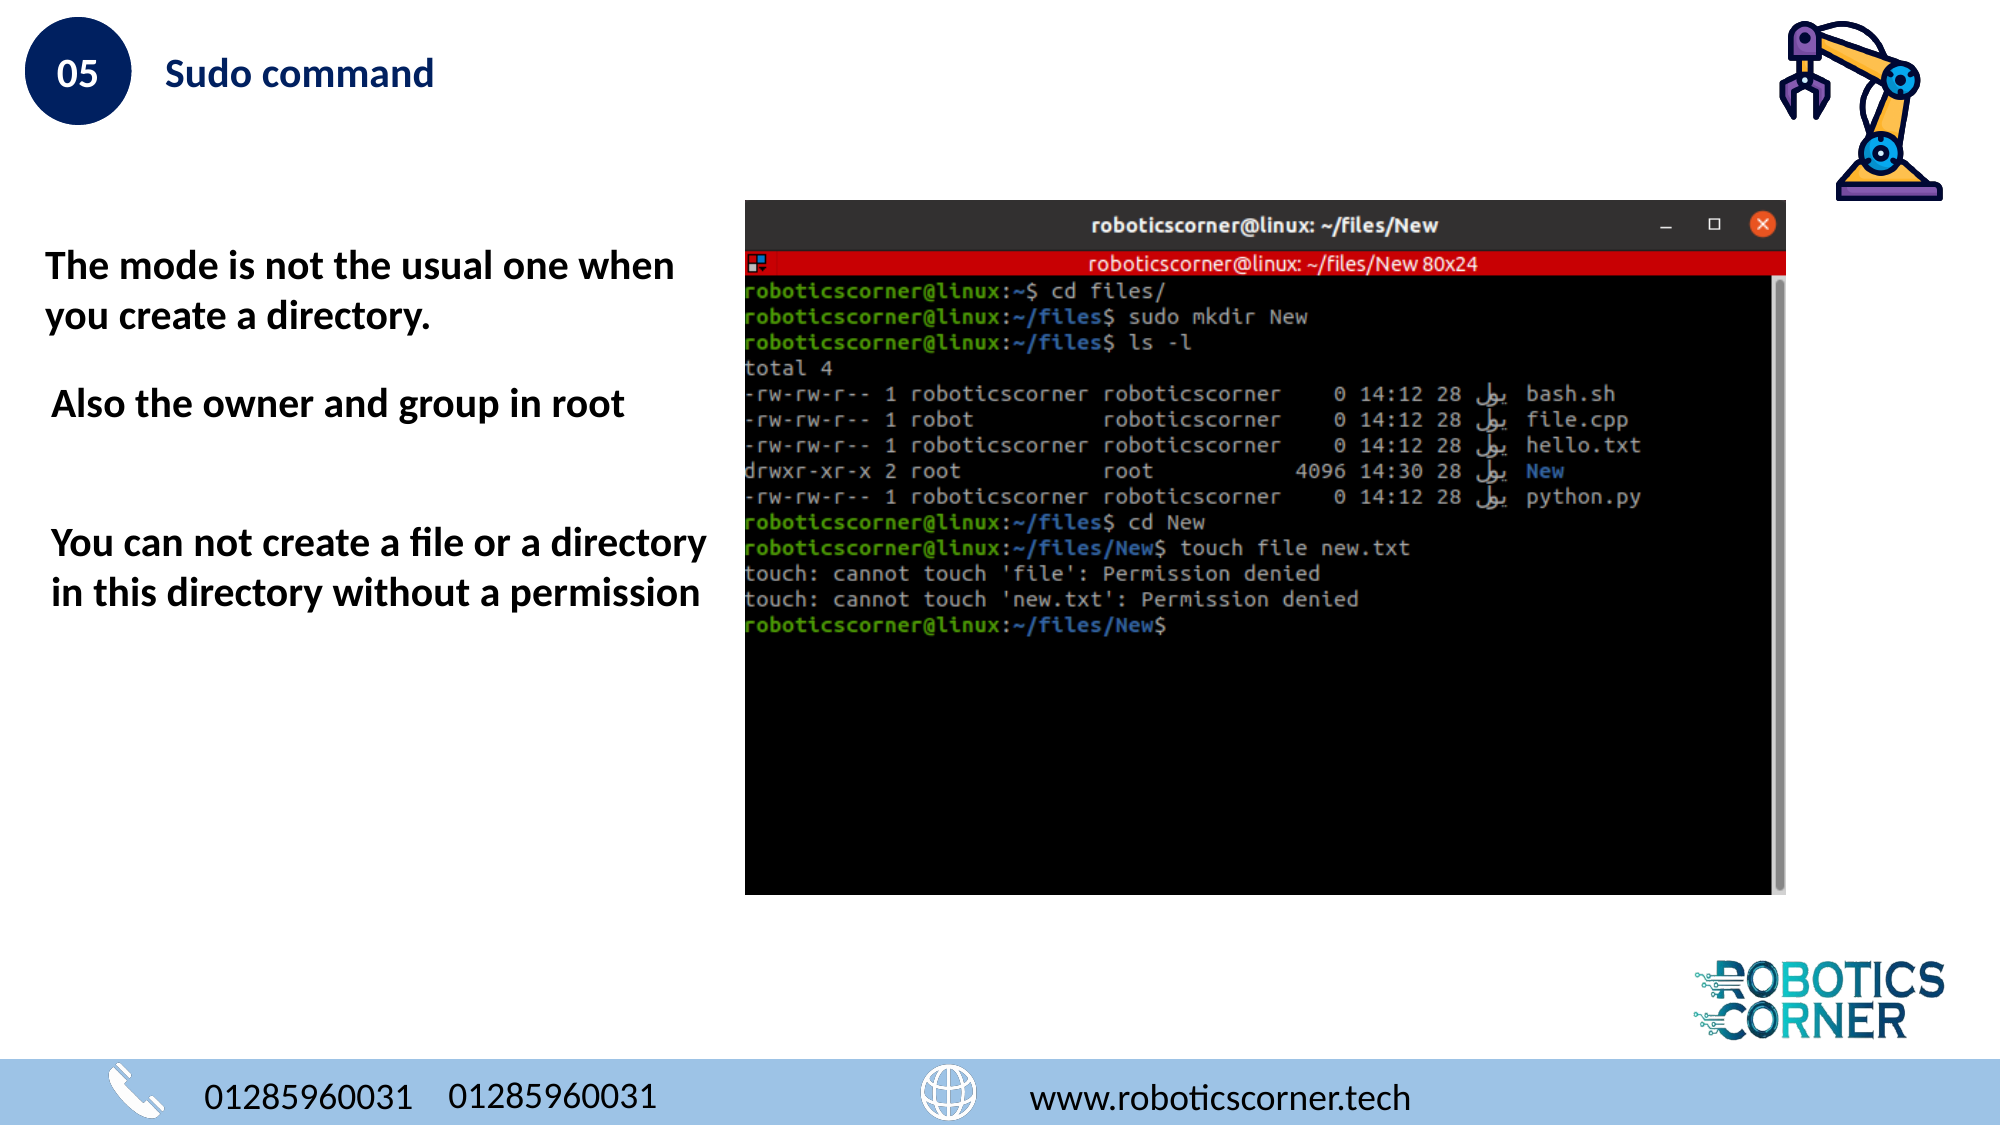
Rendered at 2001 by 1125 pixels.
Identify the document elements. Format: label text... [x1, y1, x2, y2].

text_box 05 [22, 14, 134, 128]
picture [745, 21, 1953, 1125]
text_box You can not create a file or a directory in this directory without a permission [36, 506, 745, 673]
picture [103, 1057, 170, 1124]
text_box The mode is not the usual one when you create a directory. [30, 230, 707, 396]
picture [915, 1059, 981, 1125]
text_box Sudo command [150, 38, 846, 104]
text_box Also the owner and group in root [36, 367, 712, 483]
